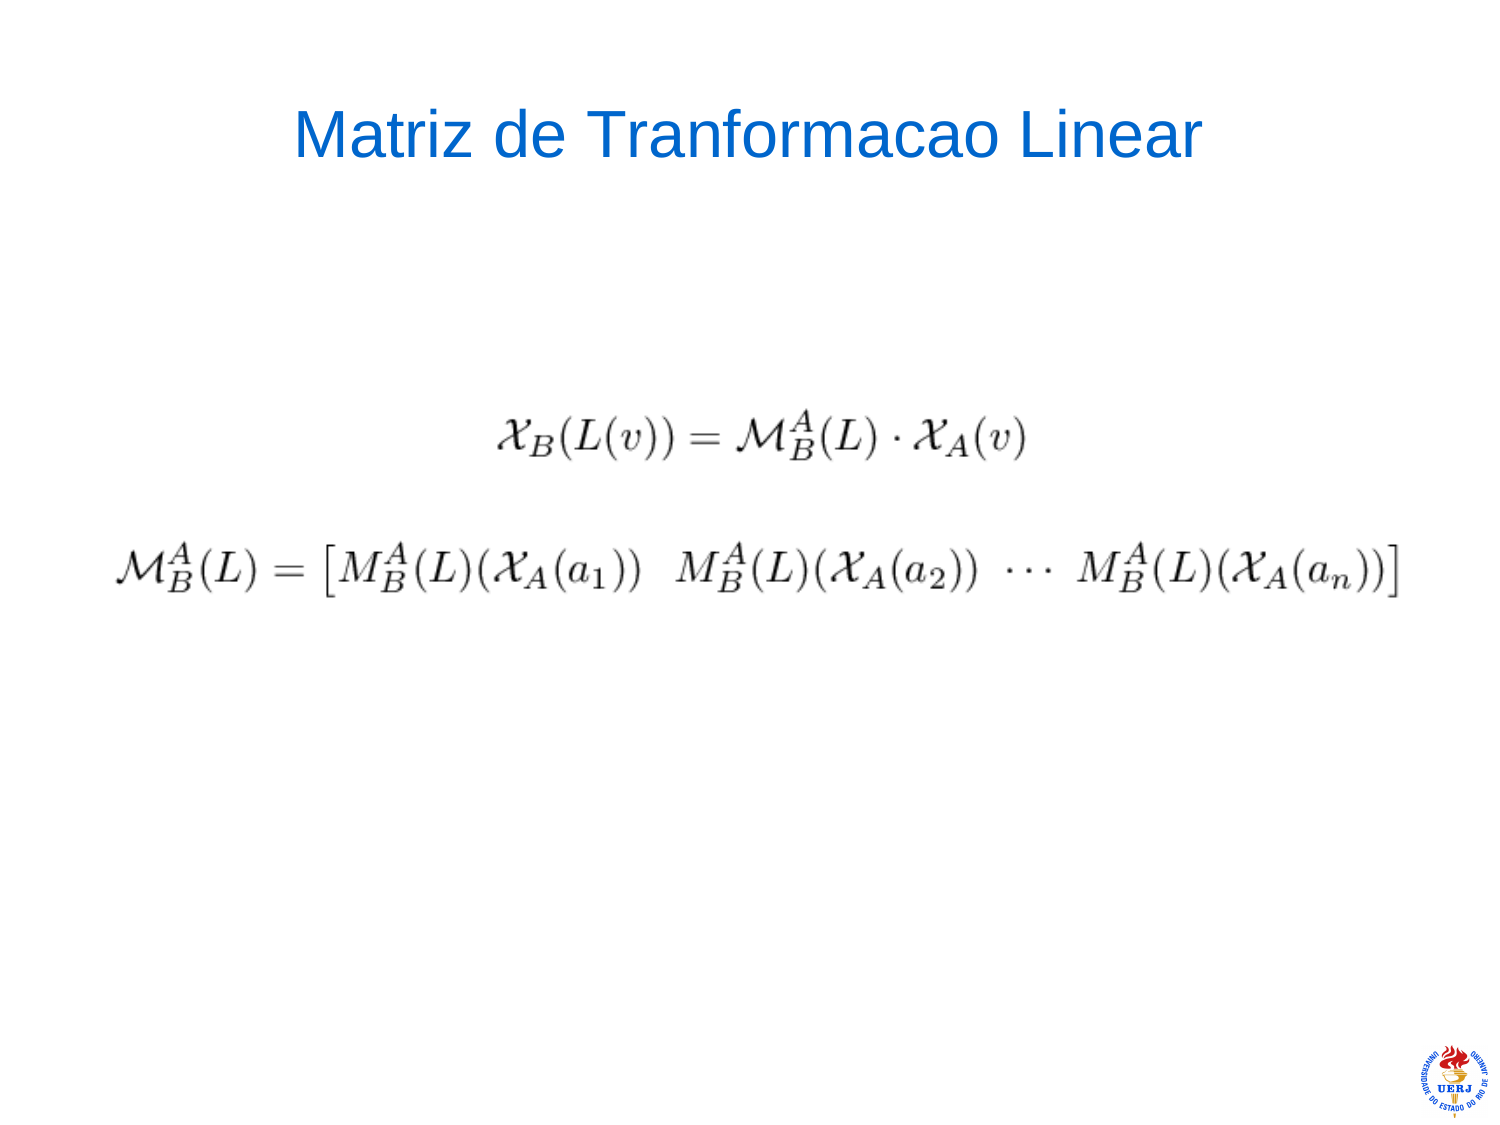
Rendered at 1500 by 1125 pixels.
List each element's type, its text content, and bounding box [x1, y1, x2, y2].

picture [477, 393, 1068, 489]
picture [1421, 1045, 1488, 1118]
picture [79, 515, 1423, 619]
title Matriz de Tranformacao Linear [75, 45, 1424, 232]
